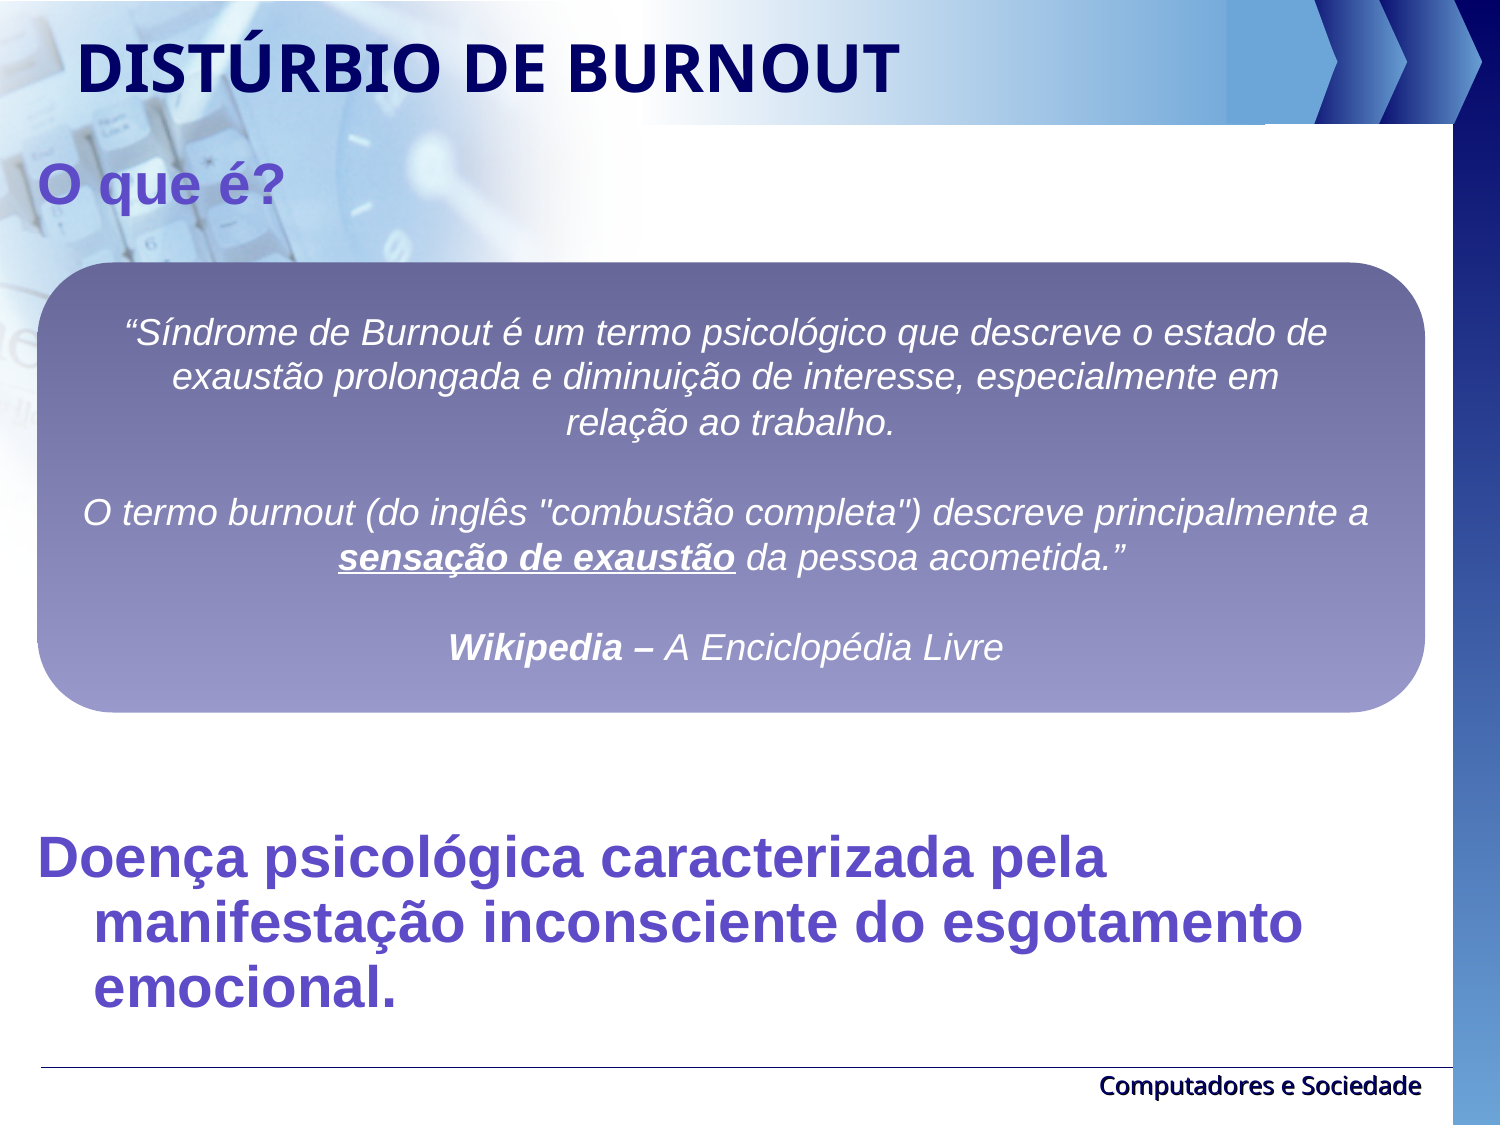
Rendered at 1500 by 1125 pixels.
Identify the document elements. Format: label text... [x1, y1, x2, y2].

text_box “Síndrome de Burnout é um termo psicológico que descreve o estado de exaustão prolongada e diminuição de interesse, especialmente em relação ao trabalho. O termo burnout (do inglês "combustão completa") descreve principalmente a sensação de exaustão da pessoa acometida.” Wikipedia – A Enciclopédia Livre [37, 262, 1426, 713]
list Doença psicológica caracterizada pela manifestação inconsciente do esgotamento emocional. [37, 825, 1426, 1021]
title DISTÚRBIO DE BURNOUT [74, 0, 1300, 151]
list O que é? [37, 151, 1426, 263]
